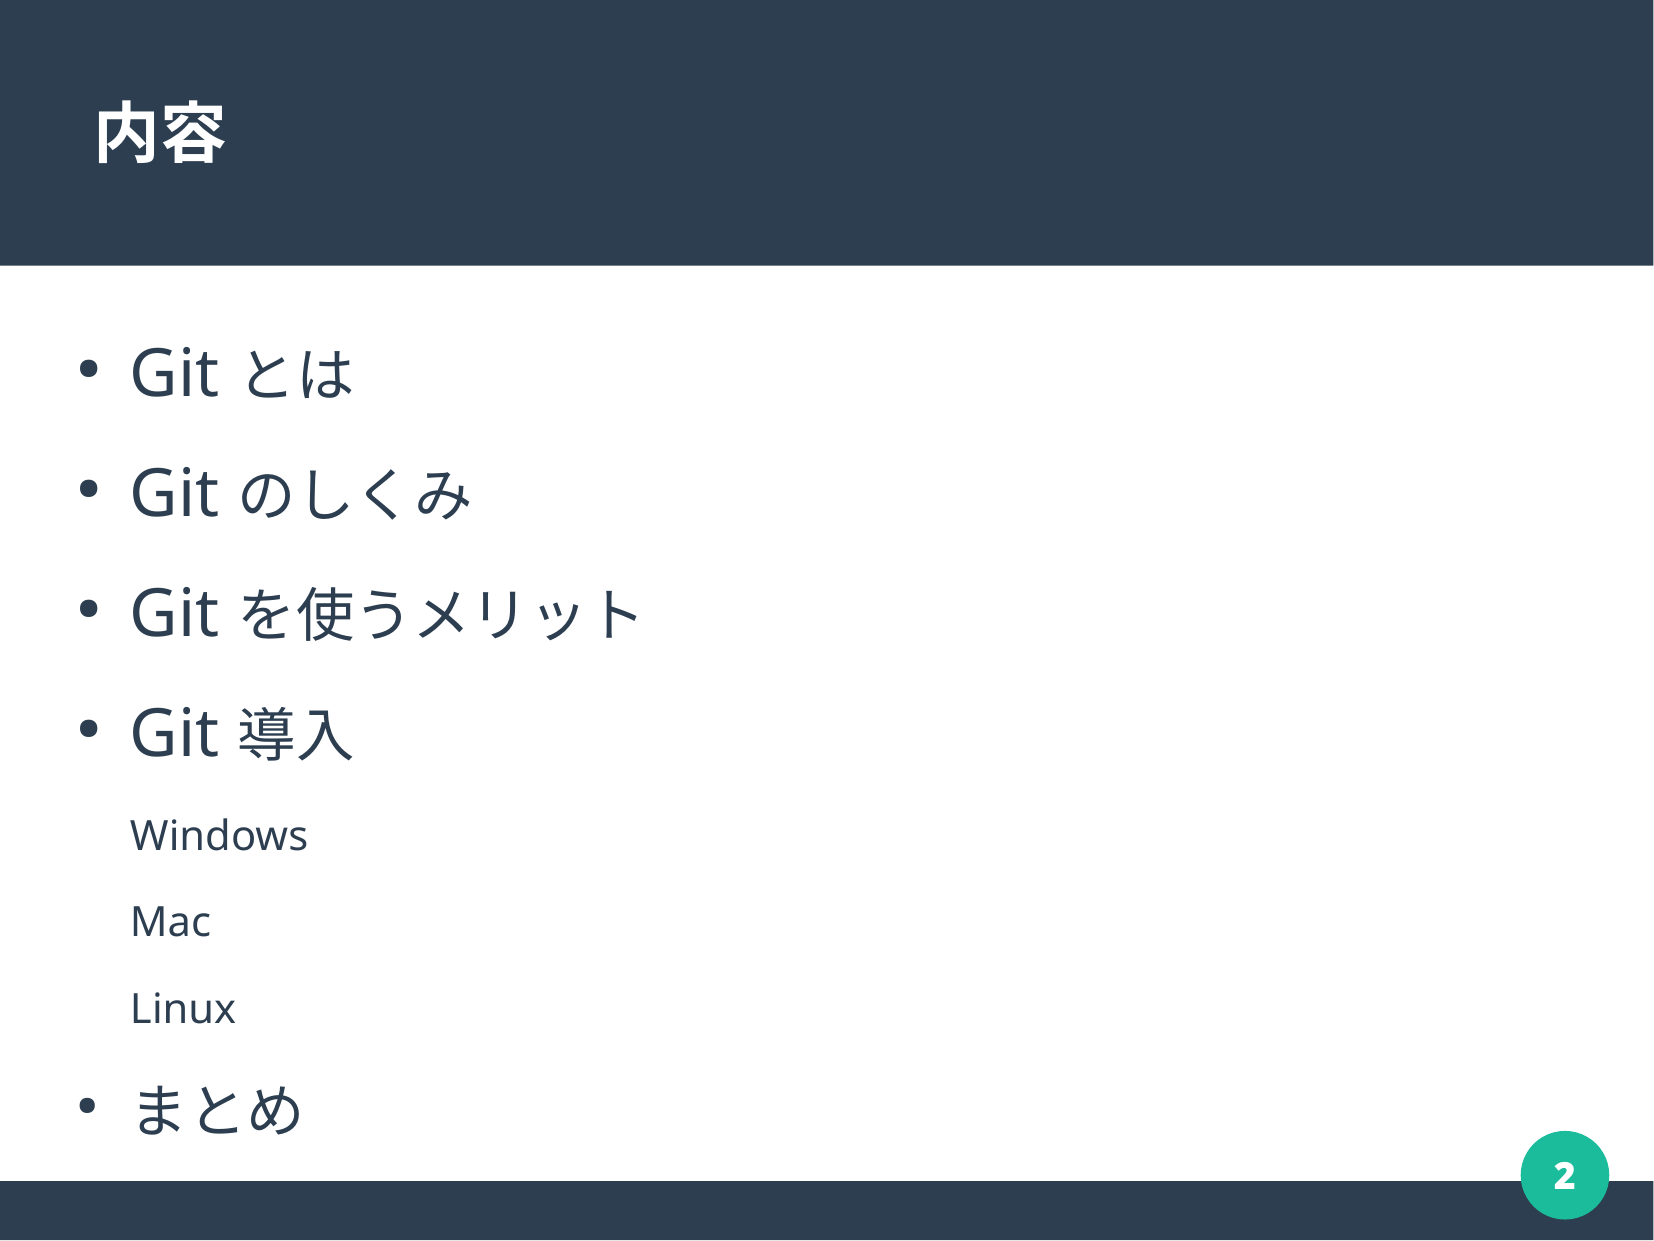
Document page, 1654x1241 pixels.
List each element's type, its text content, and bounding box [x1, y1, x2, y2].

list Gitとは Gitのしくみ Gitを使うメリット Git導入 Windows Mac Linux まとめ [59, 324, 1595, 1152]
title 内容 [59, 49, 1595, 207]
